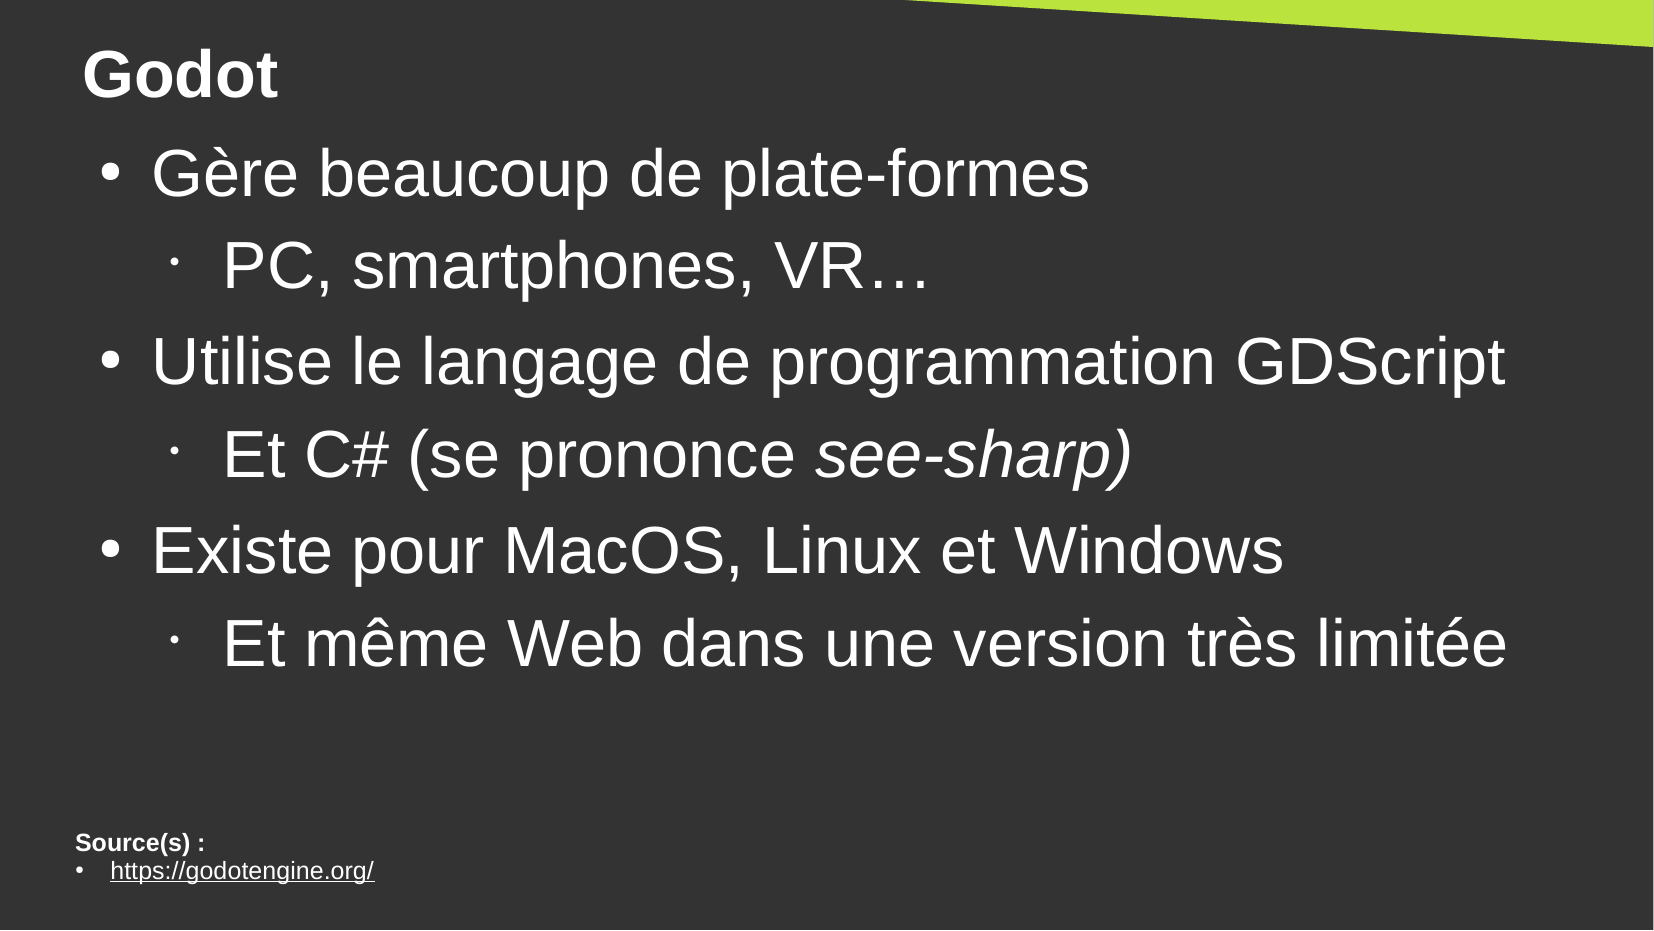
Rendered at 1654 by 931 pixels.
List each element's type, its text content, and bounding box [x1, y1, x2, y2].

text_box [904, 0, 1654, 48]
title Godot [82, 37, 1571, 112]
list Gère beaucoup de plate-formes PC, smartphones, VR… Utilise le langage de programmation GDScript Et C# (se prononce see-sharp) Existe pour MacOS, Linux et Windows Et même Web dans une version très limitée [80, 135, 1620, 697]
text_box Source(s) : https://godotengine.org/ [60, 821, 1546, 921]
